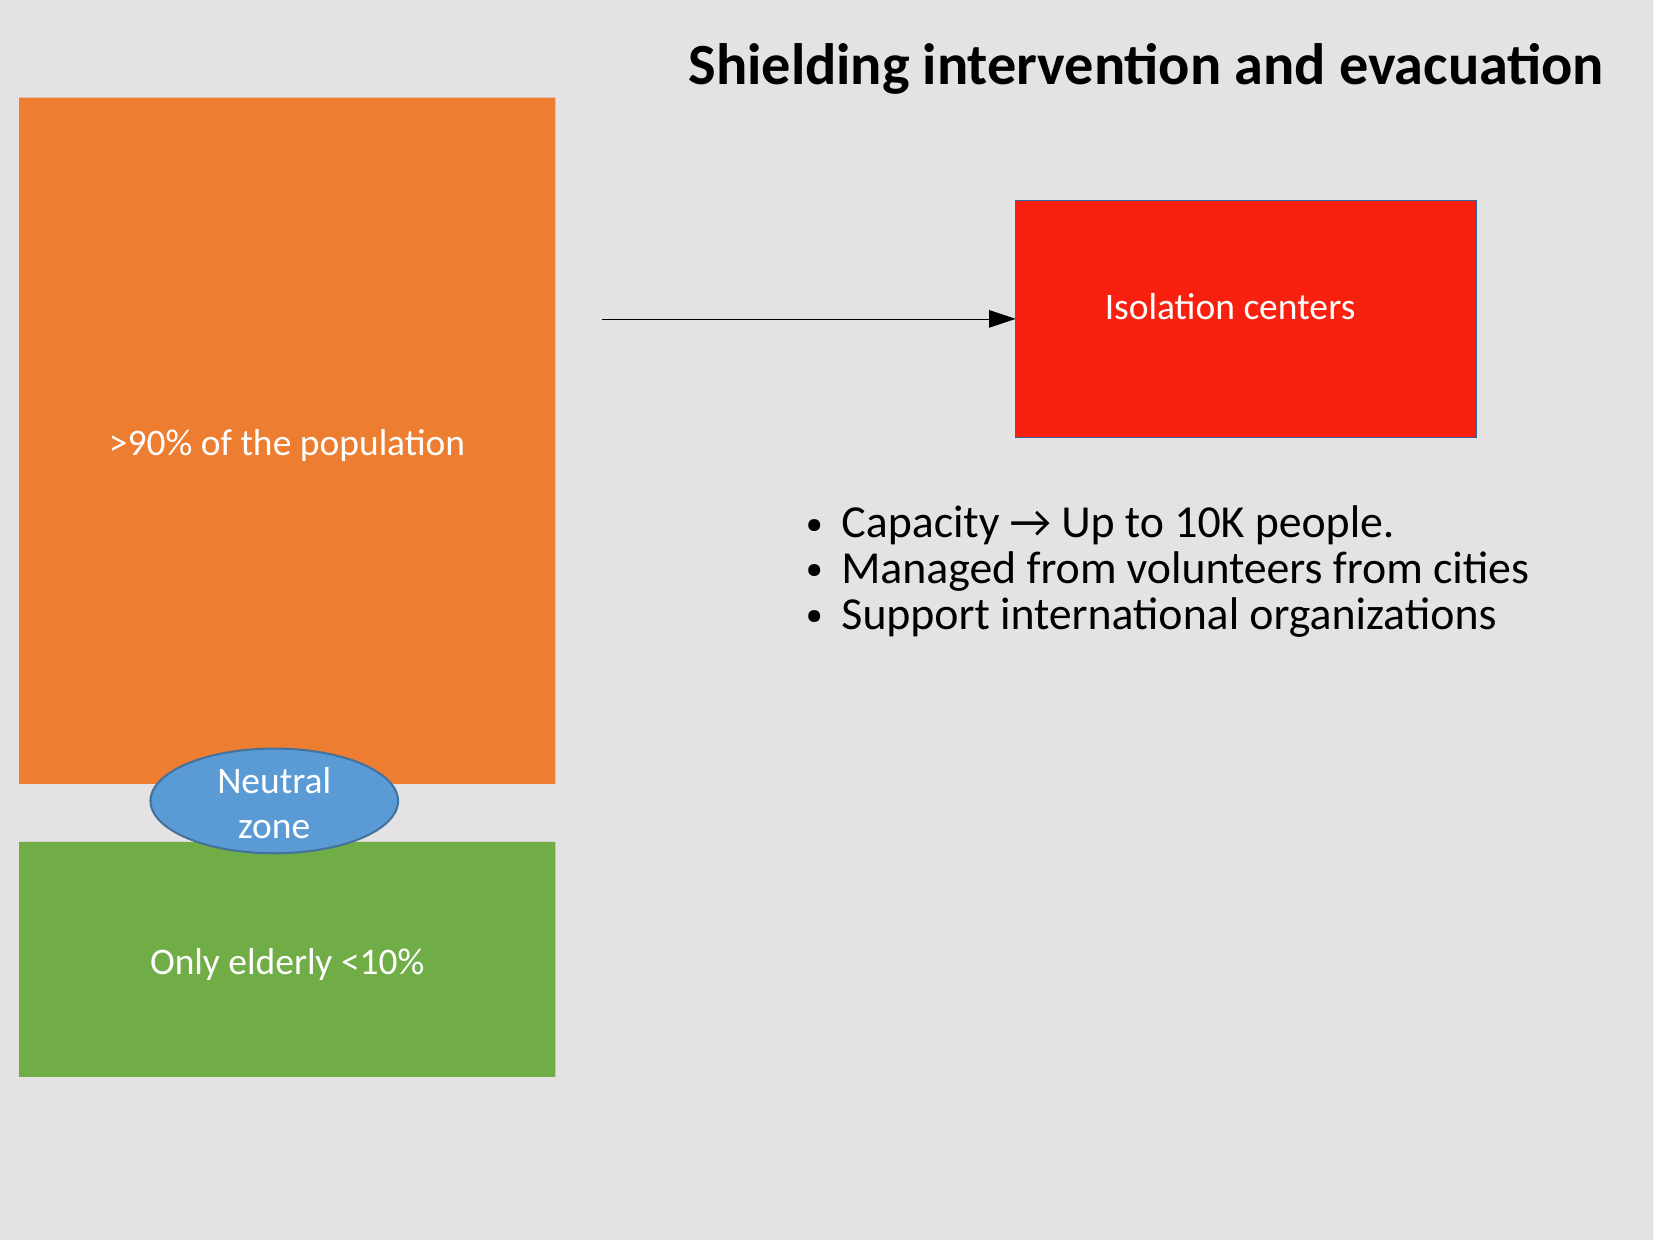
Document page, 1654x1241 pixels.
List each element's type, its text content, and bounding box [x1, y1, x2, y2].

text_box [1015, 200, 1477, 438]
text_box Isolation centers [1089, 283, 1477, 337]
text_box Only elderly <10% [19, 841, 556, 1077]
text_box >90% of the population [19, 97, 556, 784]
text_box Neutral zone [150, 748, 399, 854]
text_box Shielding intervention and evacuation [674, 18, 1619, 104]
text_box Capacity → Up to 10K people. Managed from volunteers from cities Support international organizations [791, 496, 1654, 649]
